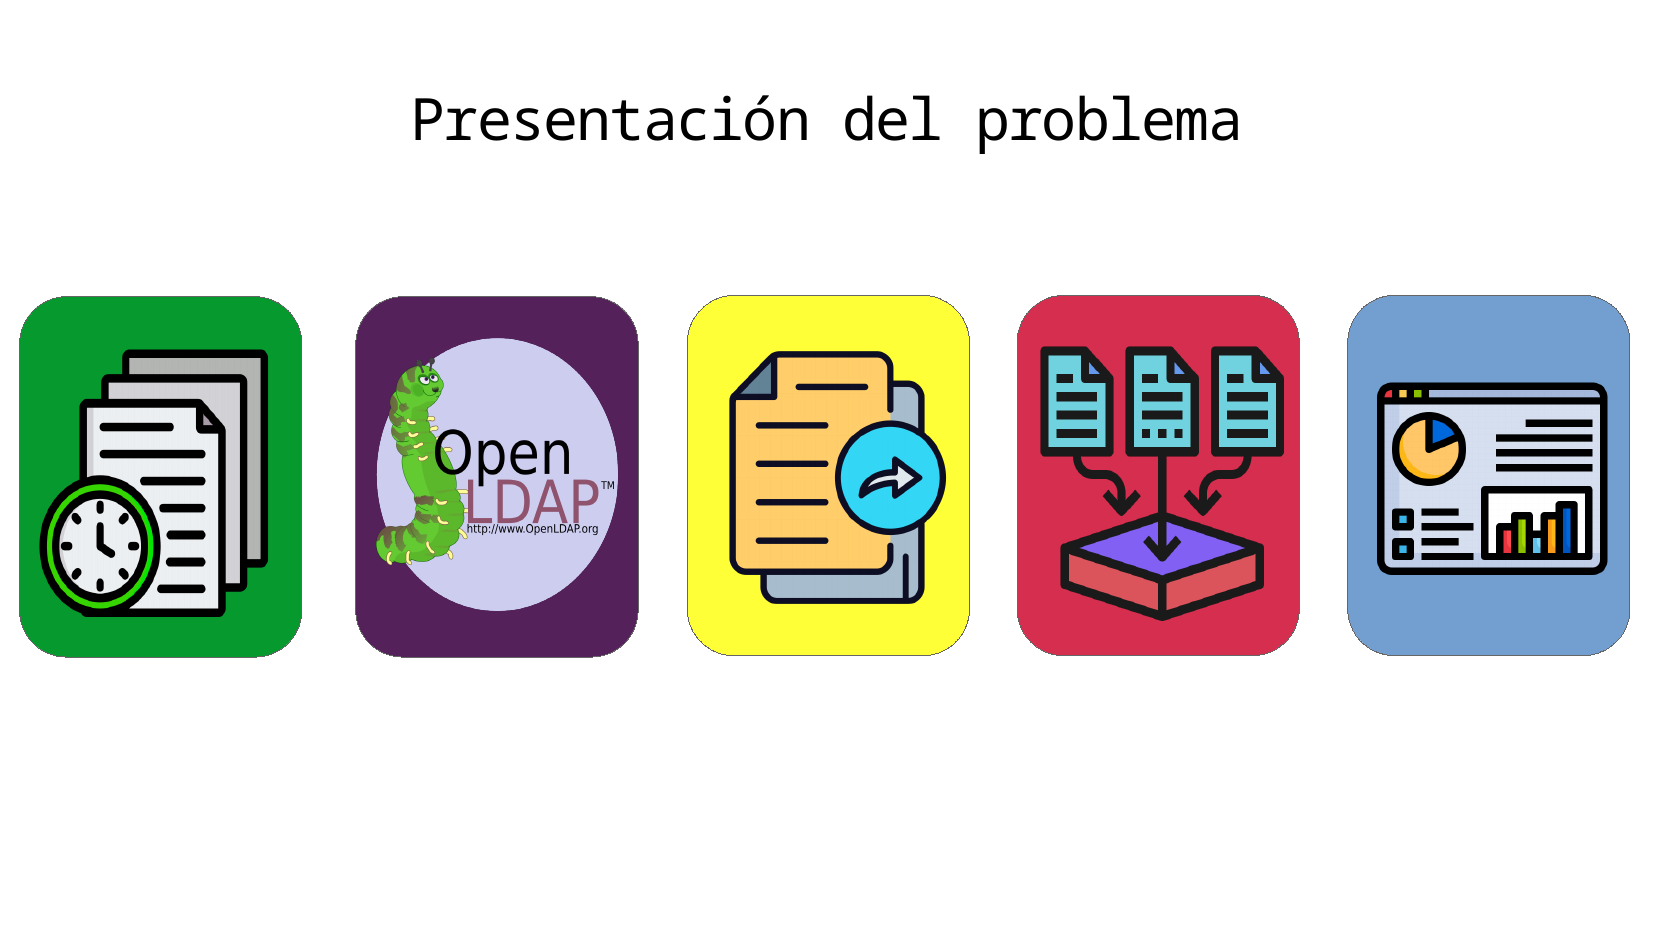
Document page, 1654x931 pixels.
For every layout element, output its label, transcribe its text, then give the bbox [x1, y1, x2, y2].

text_box [687, 295, 970, 656]
picture [715, 351, 960, 604]
picture [35, 345, 272, 621]
text_box [1347, 295, 1630, 656]
picture [1373, 360, 1611, 597]
text_box [1017, 295, 1300, 656]
text_box [19, 296, 302, 658]
text_box Presentación del problema [369, 70, 1285, 158]
text_box [355, 296, 639, 658]
picture [335, 334, 618, 611]
picture [1032, 337, 1292, 630]
